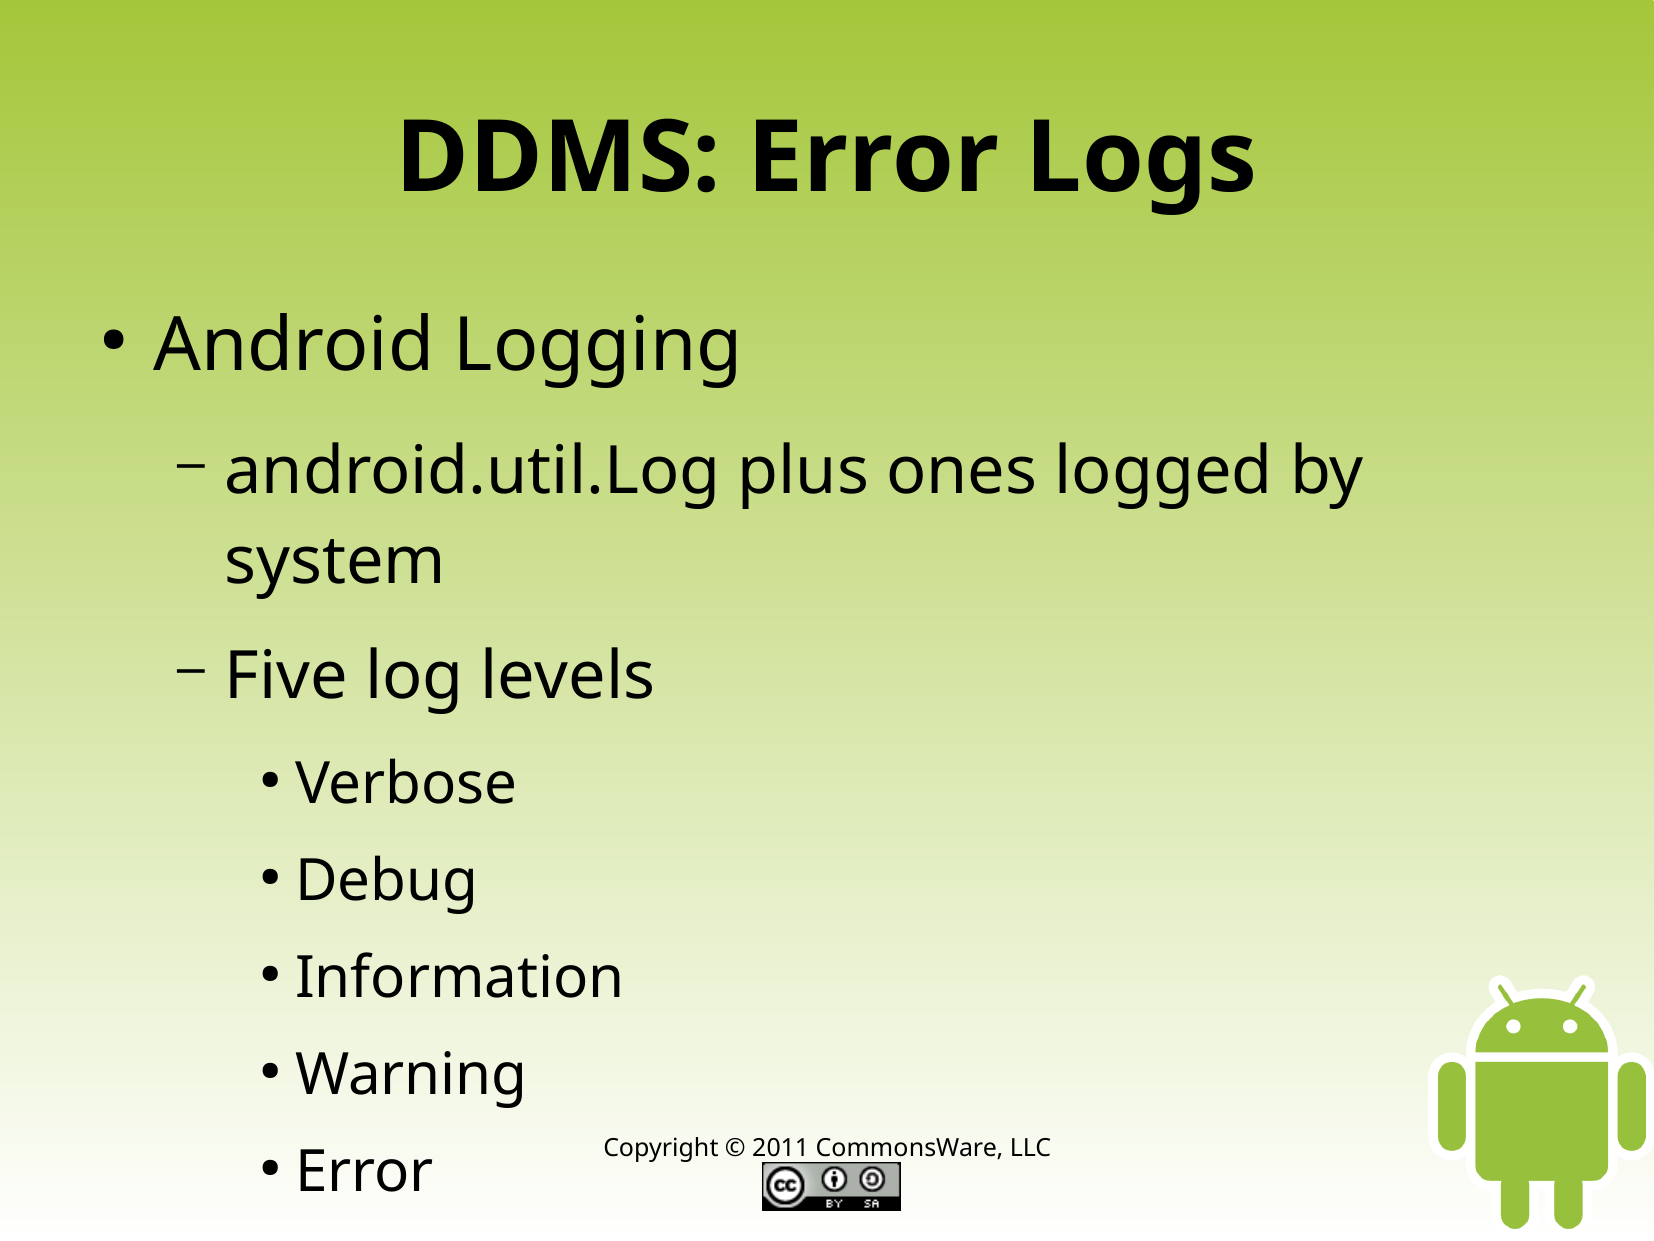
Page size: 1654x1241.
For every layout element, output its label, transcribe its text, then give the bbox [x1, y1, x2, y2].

title DDMS: Error Logs [82, 49, 1571, 257]
list Android Logging android.util.Log plus ones logged by system Five log levels Verbose Debug Information Warning Error [82, 290, 1538, 1088]
picture [762, 1162, 901, 1211]
picture [1428, 975, 1654, 1238]
